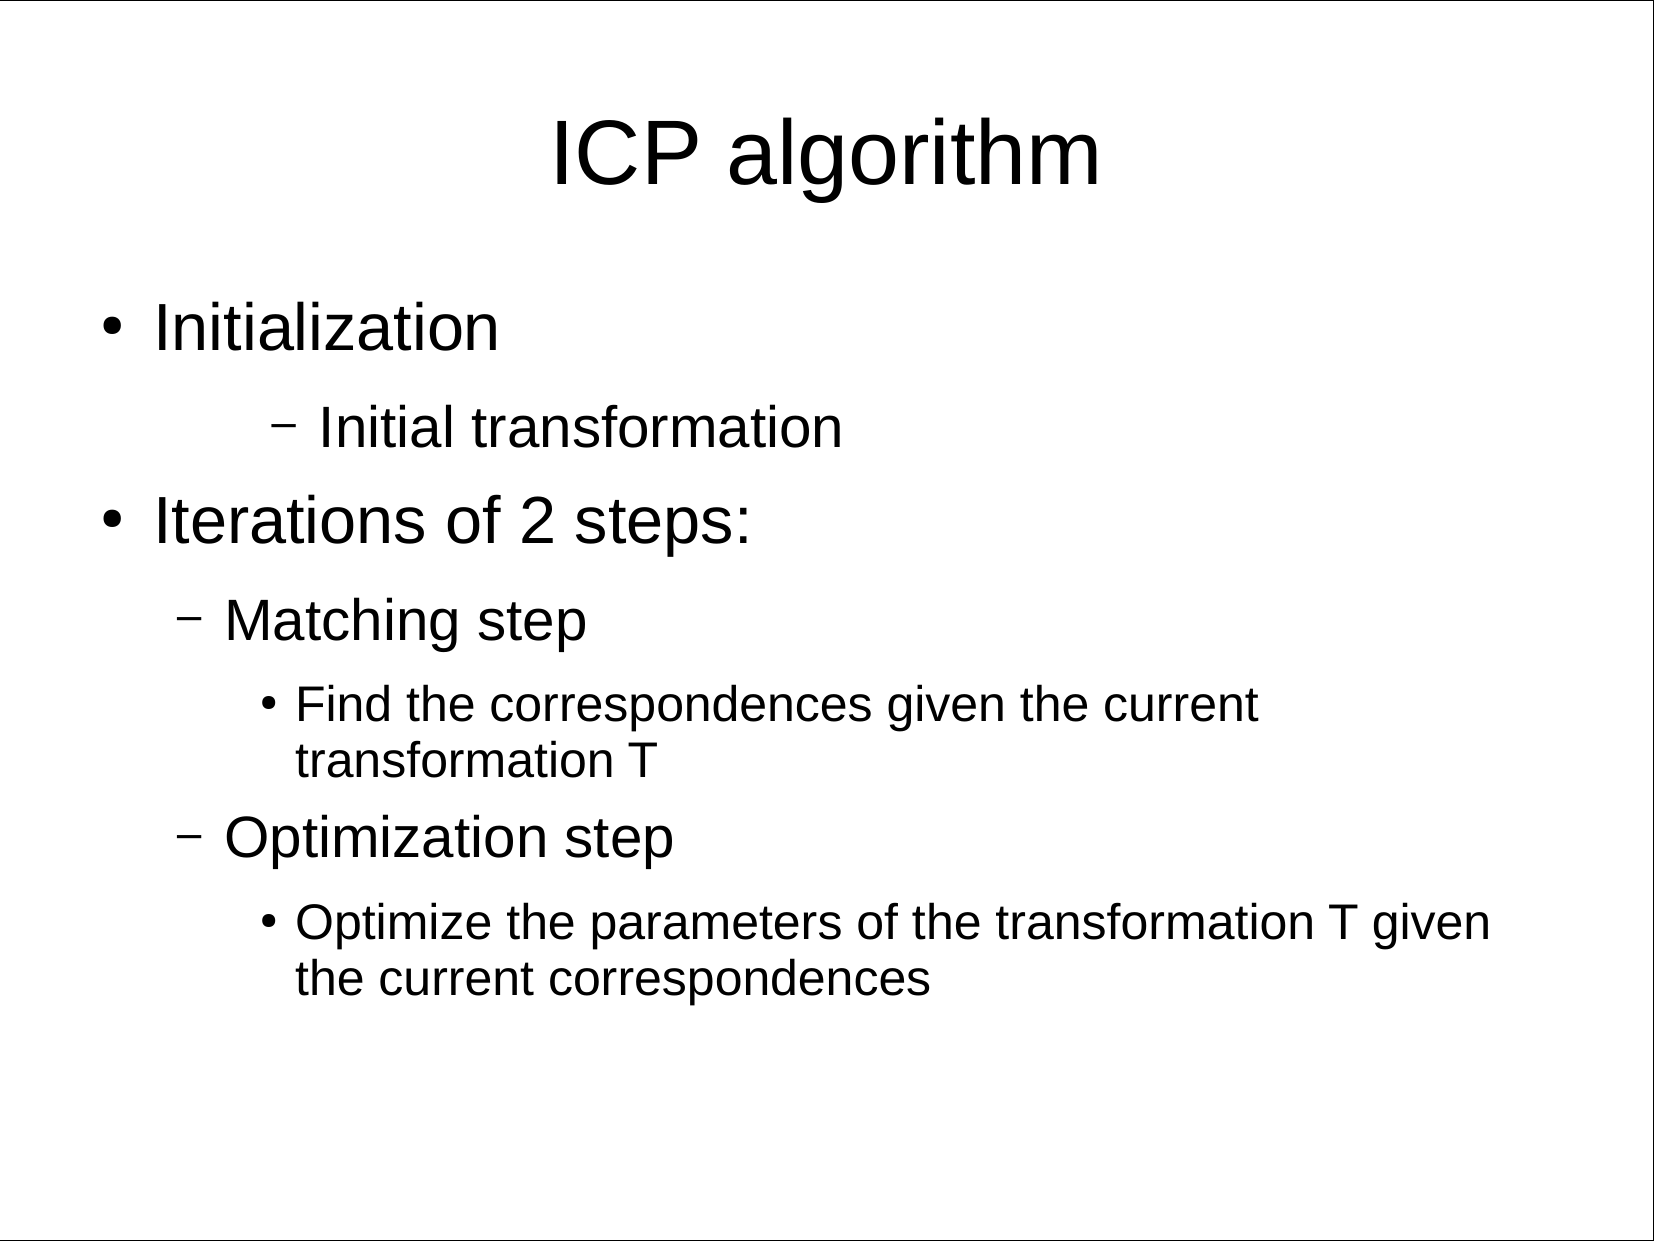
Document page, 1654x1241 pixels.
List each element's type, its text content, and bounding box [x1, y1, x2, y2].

title ICP algorithm [82, 56, 1571, 250]
list Initialization Initial transformation Iterations of 2 steps: Matching step Find the correspondences given the current transformation T Optimization step Optimize the parameters of the transformation T given the current correspondences [82, 290, 1571, 1094]
